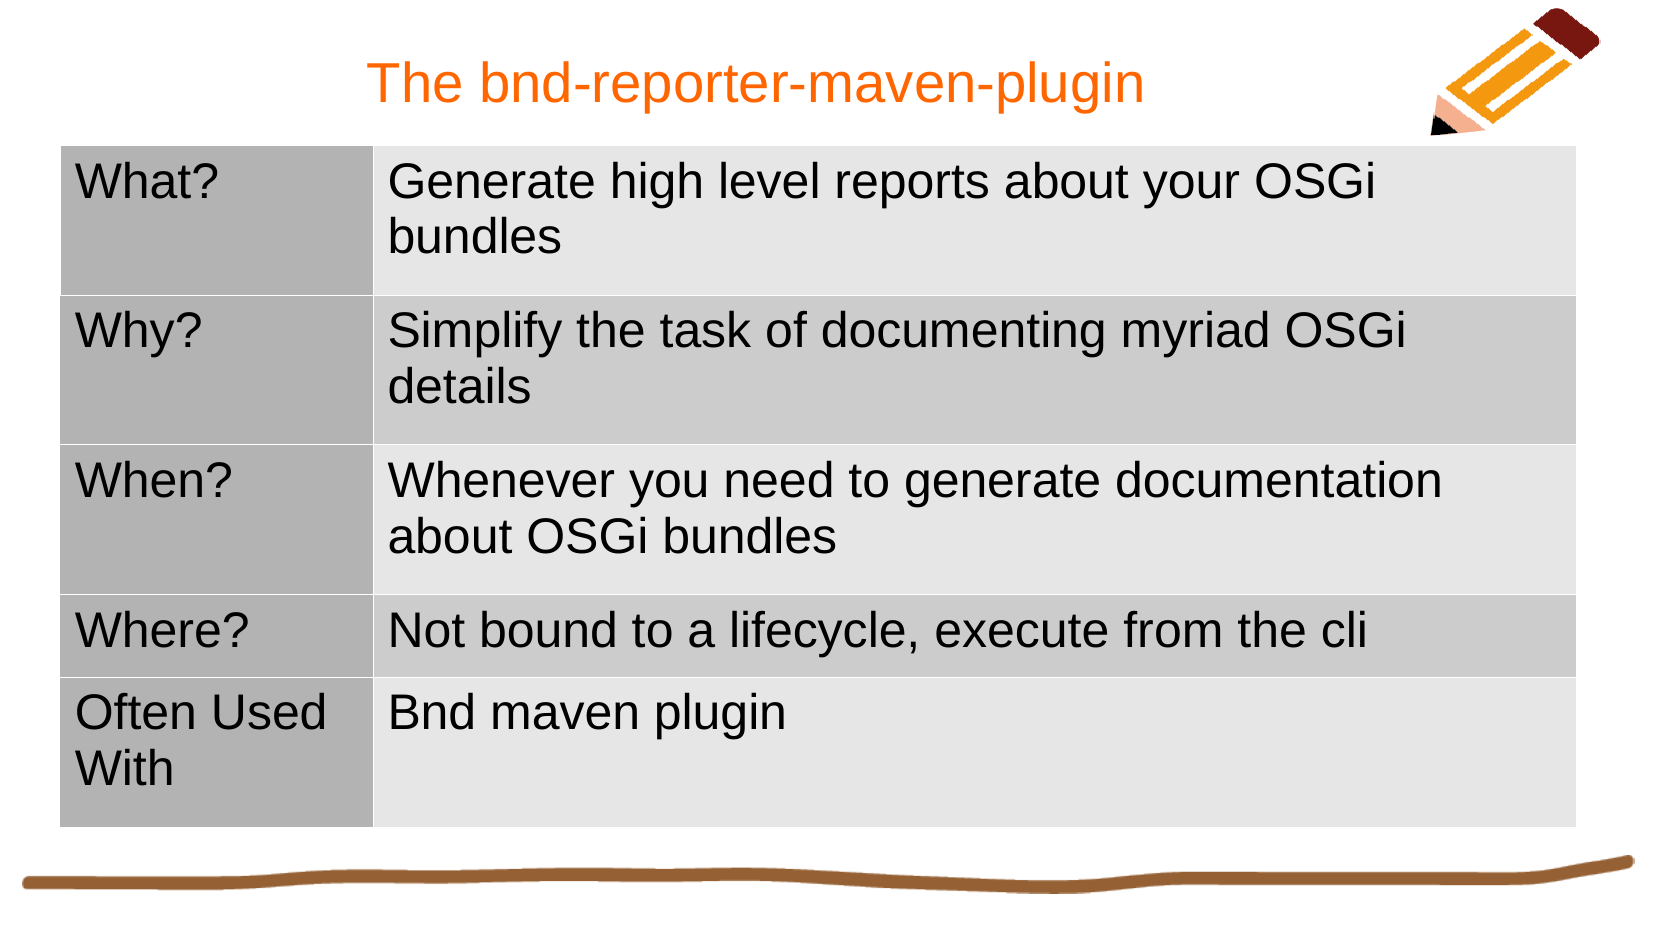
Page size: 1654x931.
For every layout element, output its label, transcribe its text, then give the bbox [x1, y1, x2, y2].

table_cell Often Used With [60, 678, 373, 827]
table_cell Whenever you need to generate documentation about OSGi bundles [374, 445, 1576, 594]
picture [22, 855, 1635, 894]
table_header Generate high level reports about your OSGi bundles [374, 146, 1576, 295]
table_cell Not bound to a lifecycle, execute from the cli [374, 595, 1576, 677]
picture [1430, 8, 1601, 136]
table_cell Where? [60, 595, 373, 677]
table_header What? [61, 146, 373, 295]
table_cell Bnd maven plugin [374, 678, 1576, 827]
table_cell Why? [60, 296, 373, 444]
table_cell Simplify the task of documenting myriad OSGi details [374, 296, 1576, 444]
table_cell When? [60, 445, 373, 594]
title The bnd-reporter-maven-plugin [82, 36, 1430, 129]
